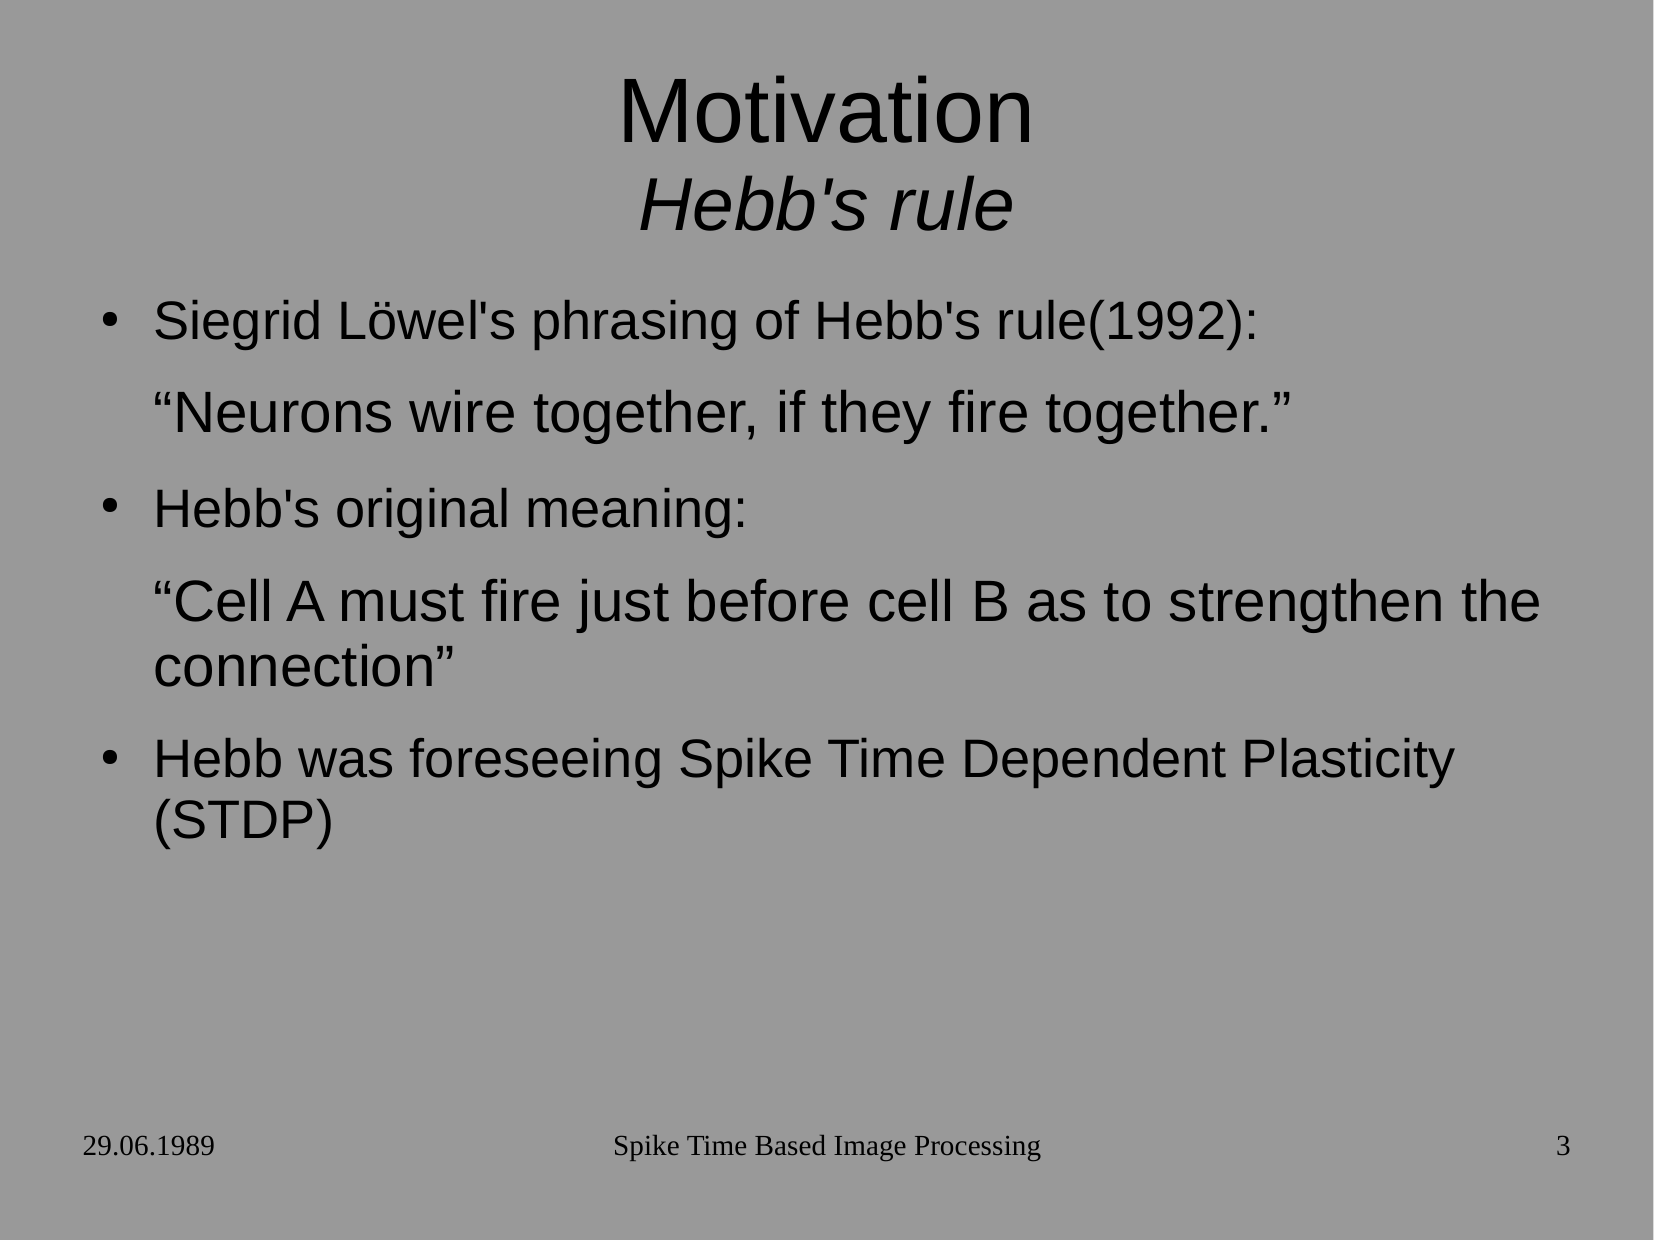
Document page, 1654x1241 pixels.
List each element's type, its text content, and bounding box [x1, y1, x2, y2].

list Siegrid Löwel's phrasing of Hebb's rule(1992): “Neurons wire together, if they fire together.” Hebb's original meaning: “Cell A must fire just before cell B as to strengthen the connection” Hebb was foreseeing Spike Time Dependent Plasticity (STDP) [82, 290, 1571, 1010]
title Motivation Hebb's rule [82, 49, 1571, 257]
